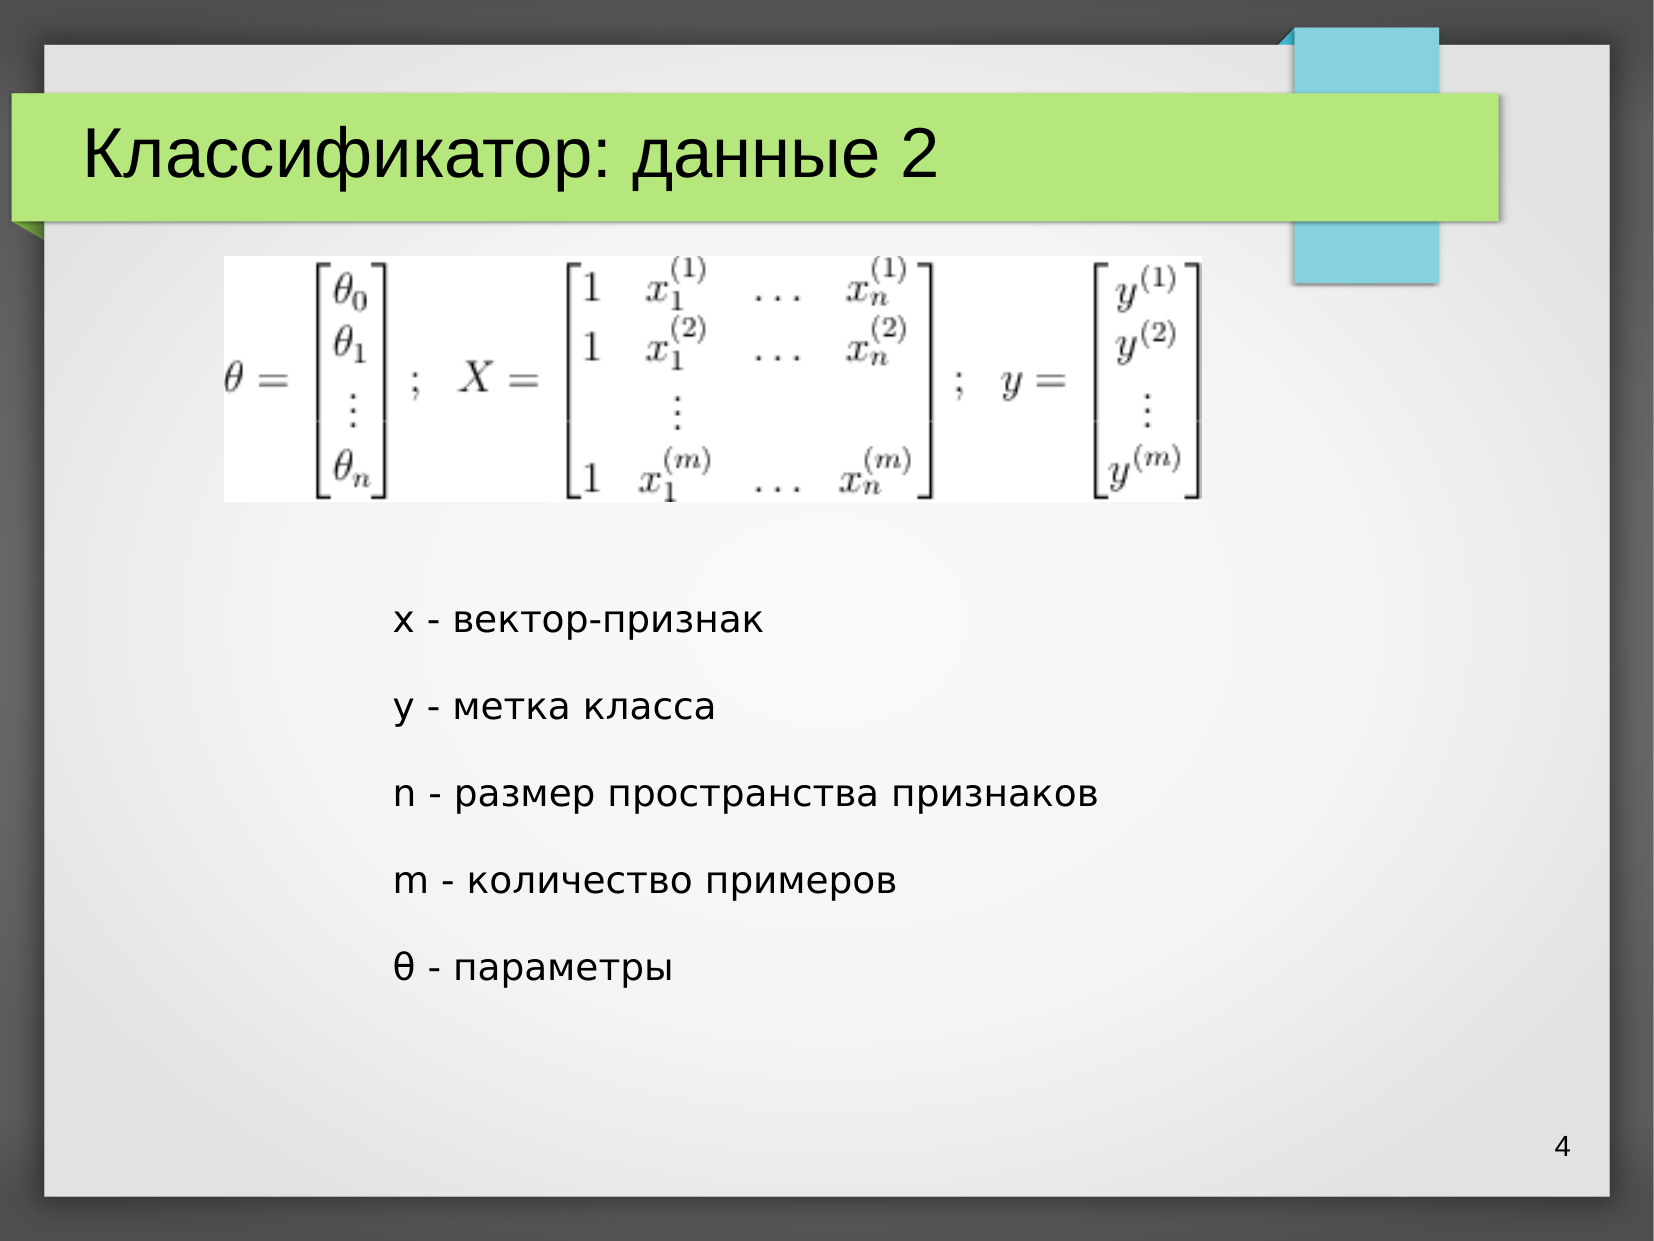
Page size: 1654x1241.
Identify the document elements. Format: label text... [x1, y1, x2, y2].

picture [0, 0, 1654, 1241]
title Классификатор: данные 2 [82, 49, 1571, 257]
text_box x - вектор-признак y - метка класса n - размер пространства признаков m - количество примеров θ - параметры [377, 590, 1323, 1131]
